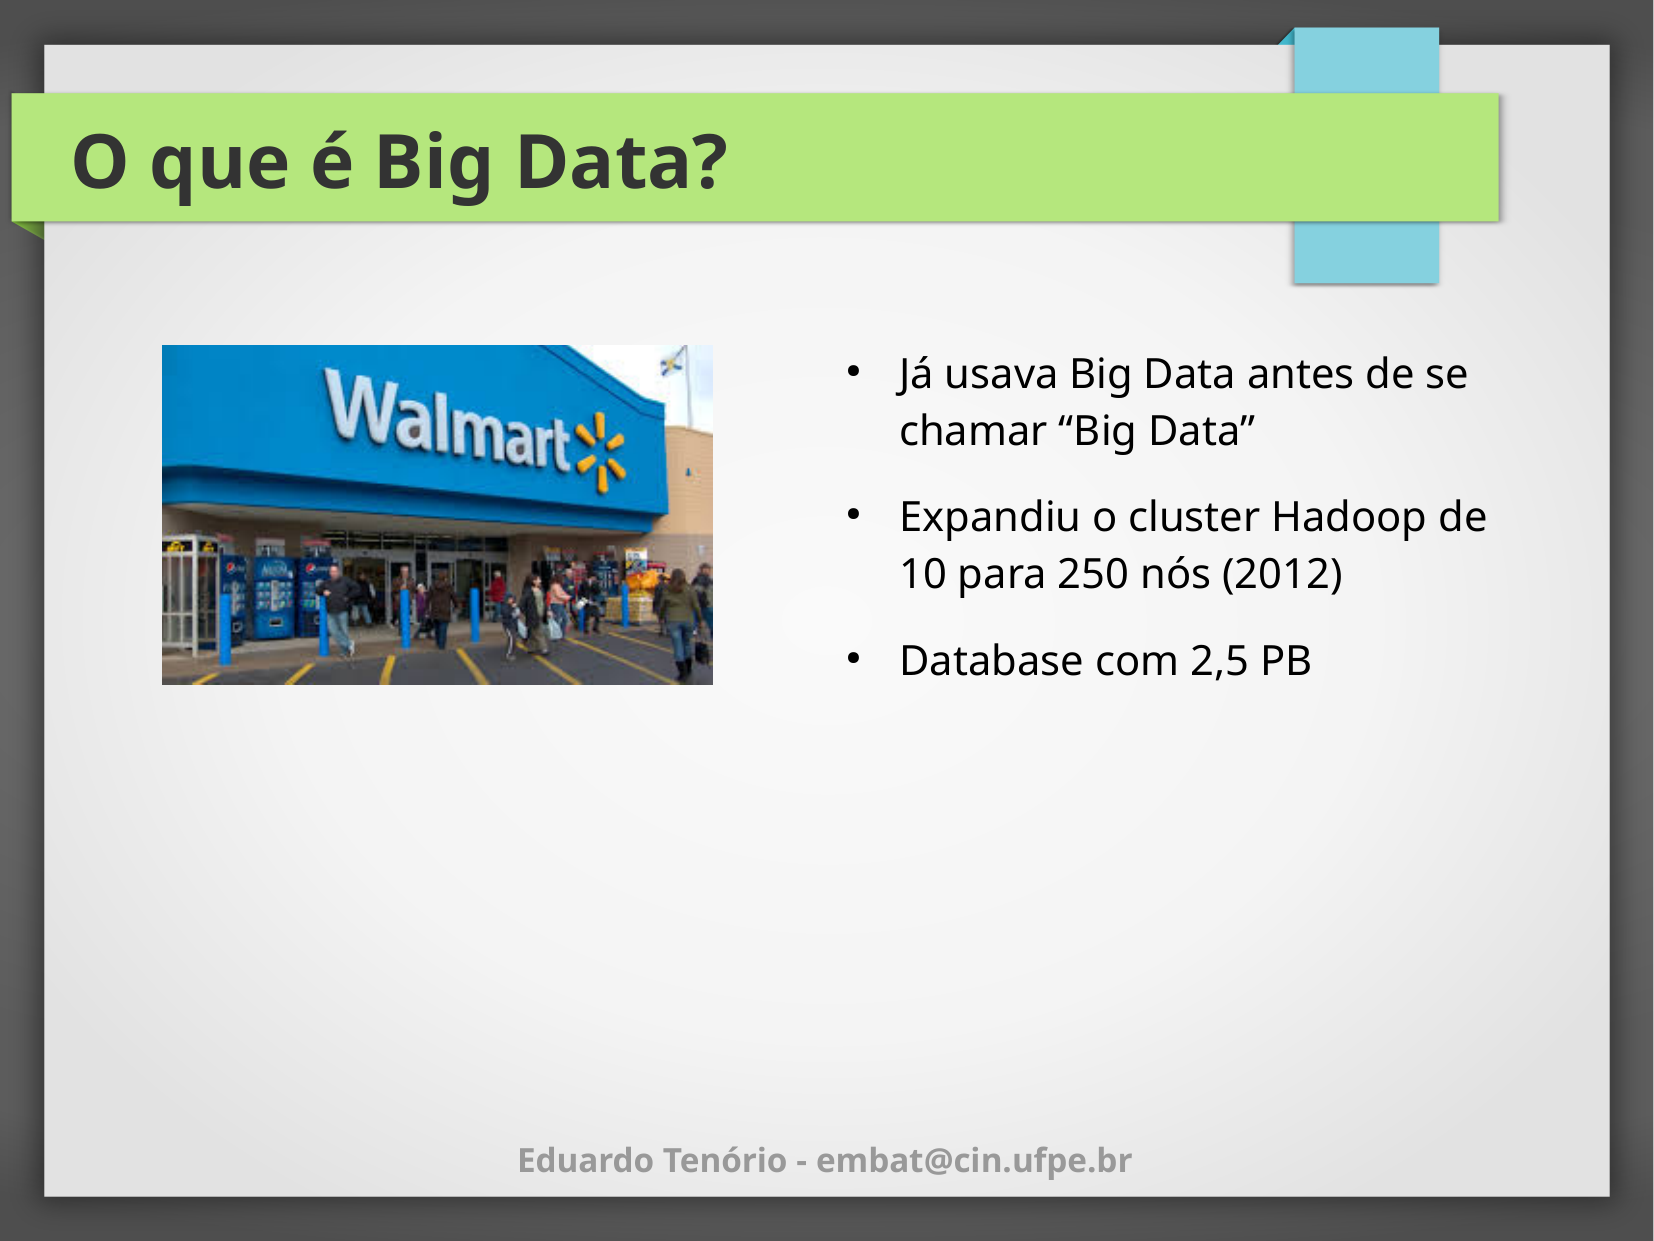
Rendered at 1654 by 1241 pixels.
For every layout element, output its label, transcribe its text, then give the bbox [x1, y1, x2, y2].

picture [0, 0, 1654, 1241]
list Já usava Big Data antes de se chamar “Big Data” Expandiu o cluster Hadoop de 10 para 250 nós (2012) Database com 2,5 PB [828, 343, 1539, 1063]
text_box Eduardo Tenório - embat@cin.ufpe.br [45, 1130, 1606, 1201]
title O que é Big Data? [70, 97, 1229, 221]
